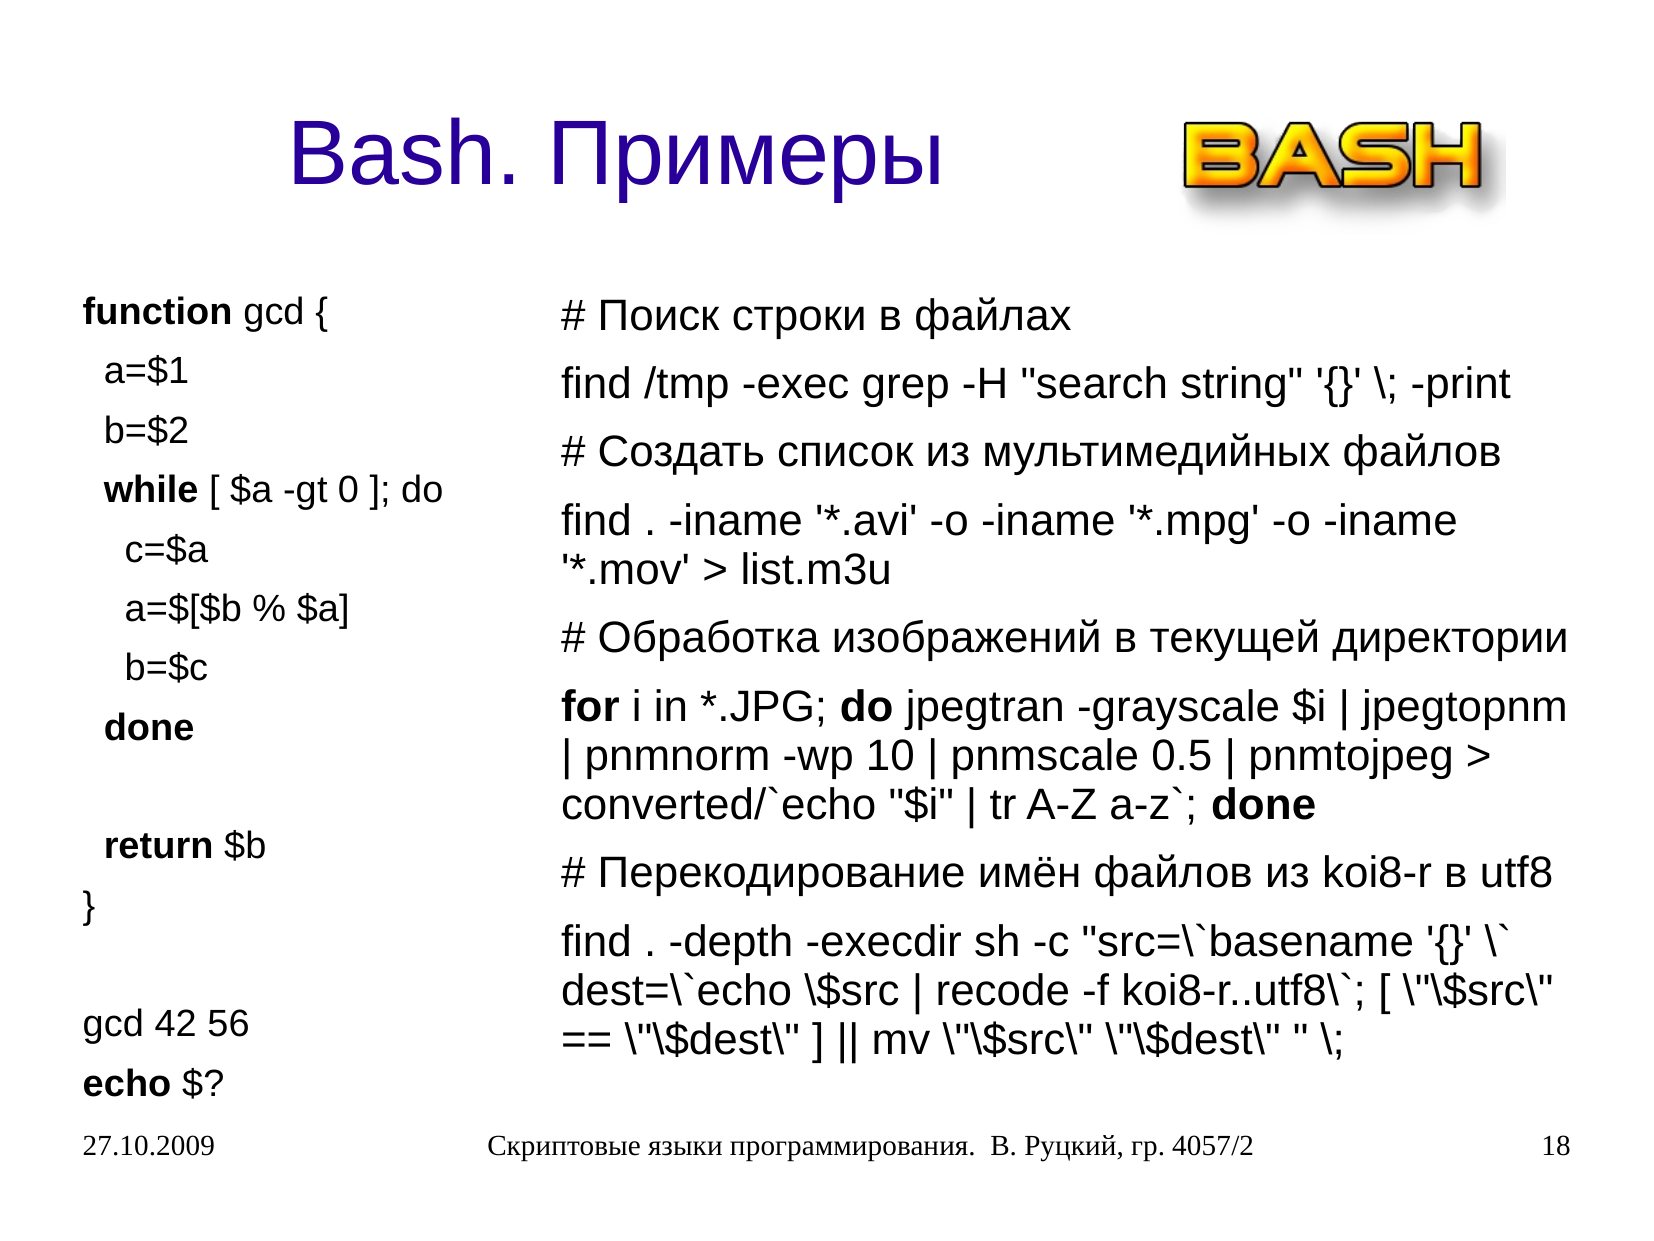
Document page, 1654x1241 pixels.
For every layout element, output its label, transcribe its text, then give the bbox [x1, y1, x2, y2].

title Bash. Примеры [82, 49, 1152, 257]
list function gcd { a=$1 b=$2 while [ $a -gt 0 ]; do c=$a a=$[$b % $a] b=$c done return $b } gcd 42 56 echo $? [82, 290, 561, 1109]
picture [1161, 88, 1506, 234]
list # Поиск строки в файлах find /tmp -exec grep -H "search string" '{}' \; -print # Создать список из мультимедийных файлов find . -iname '*.avi' -o -iname '*.mpg' -o -iname '*.mov' > list.m3u # Обработка изображений в текущей директории for i in *.JPG; do jpegtran -grayscale $i | jpegtopnm | pnmnorm -wp 10 | pnmscale 0.5 | pnmtojpeg > converted/`echo "$i" | tr A-Z a-z`; done # Перекодирование имён файлов из koi8-r в utf8 find . -depth -execdir sh -c "src=\`basename '{}' \` dest=\`echo \$src | recode -f koi8-r..utf8\`; [ \"\$src\" == \"\$dest\" ] || mv \"\$src\" \"\$dest\" " \; [561, 290, 1572, 1109]
